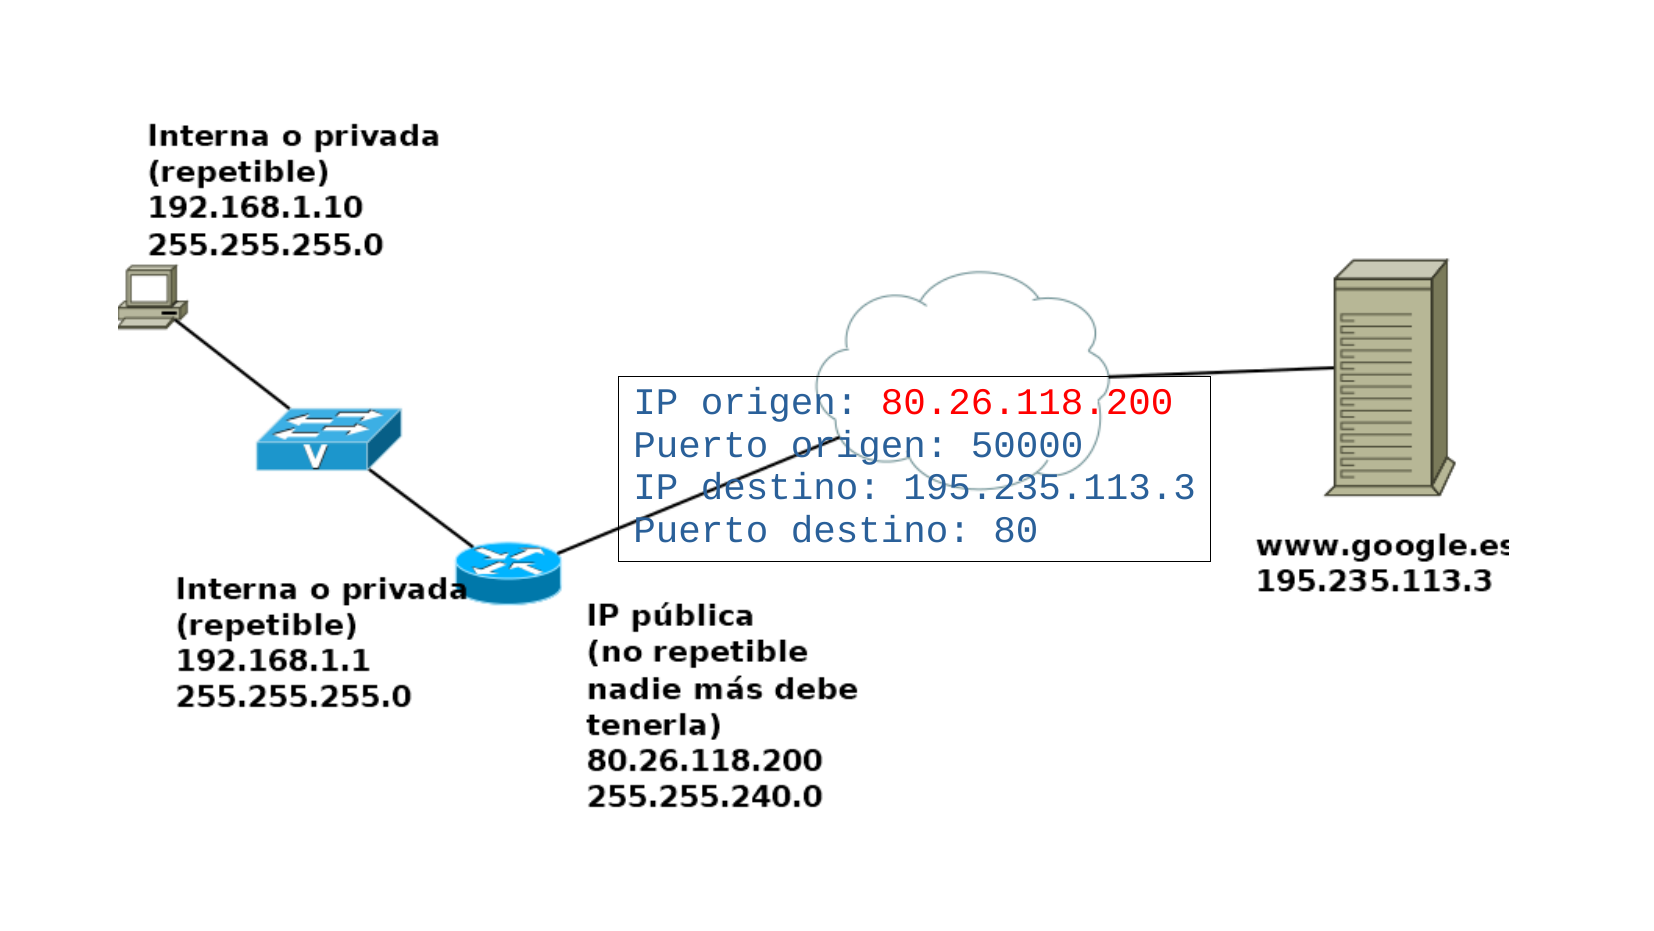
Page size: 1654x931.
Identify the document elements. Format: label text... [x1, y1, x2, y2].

picture [118, 118, 1509, 815]
text_box IP origen: 80.26.118.200 Puerto origen: 50000 IP destino: 195.235.113.3 Puerto destino: 80 [618, 376, 1211, 562]
